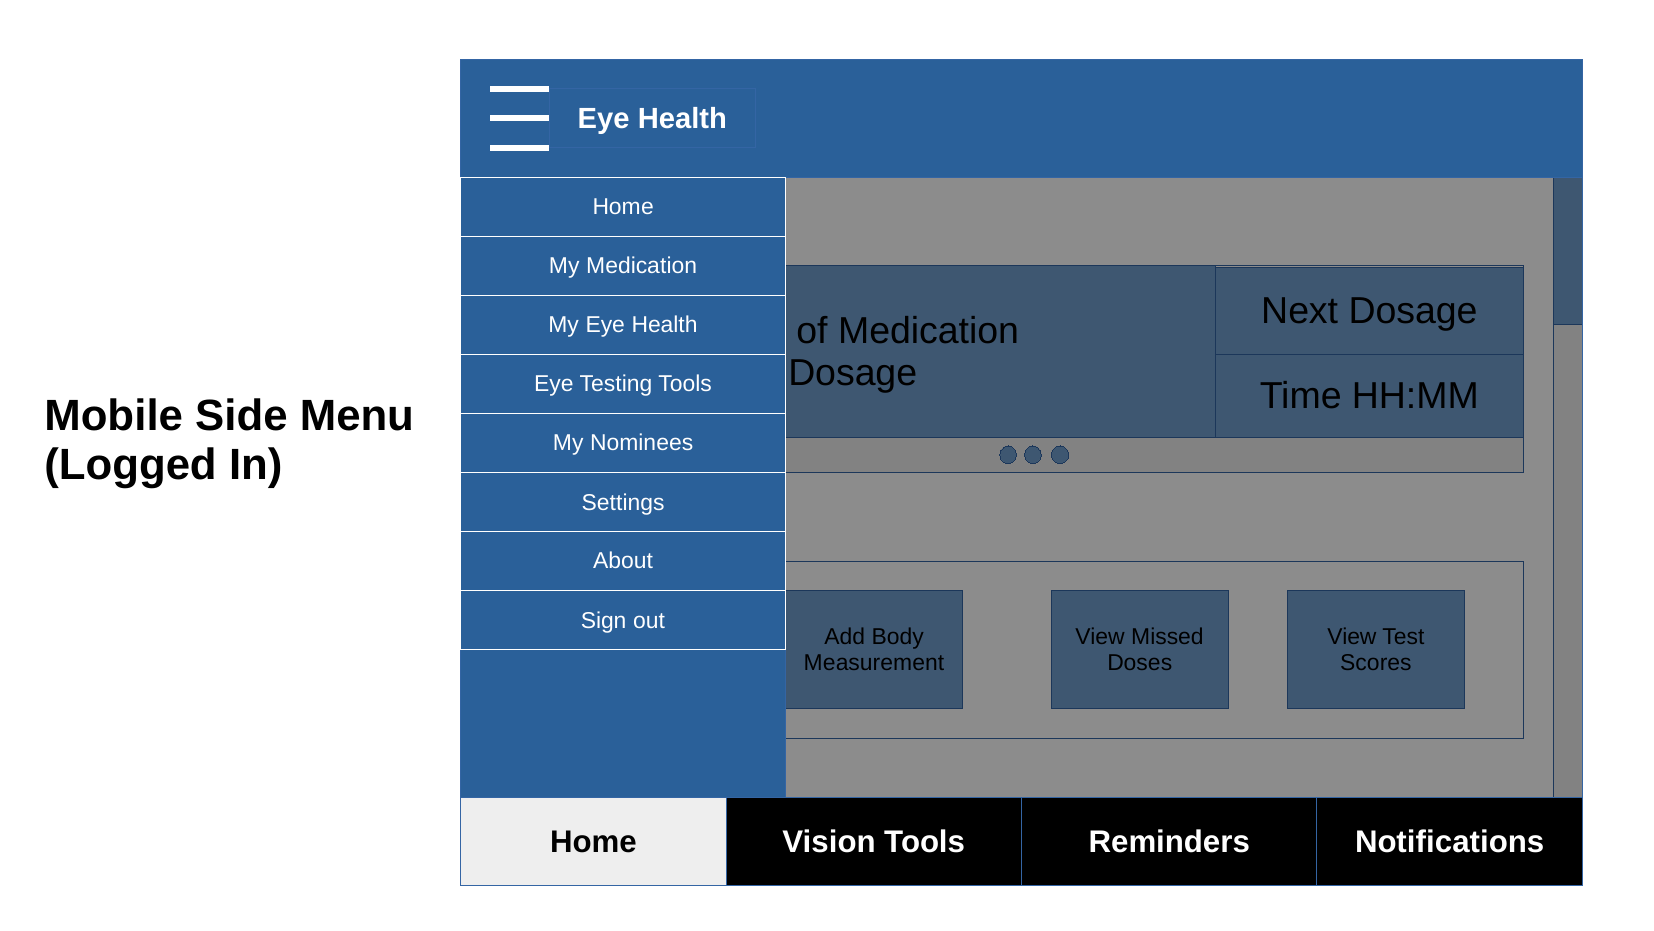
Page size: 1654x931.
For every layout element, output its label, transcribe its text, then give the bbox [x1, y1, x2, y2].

text_box Home [460, 798, 726, 886]
text_box Home [460, 177, 786, 236]
text_box Reminders [1021, 798, 1316, 886]
text_box My Medication [460, 236, 786, 295]
text_box My Eye Health [460, 295, 786, 355]
text_box Vision Tools [726, 798, 1021, 886]
text_box Mobile Side Menu (Logged In) [29, 383, 443, 497]
text_box Notifications [1316, 798, 1583, 886]
text_box [460, 59, 1583, 798]
text_box Sign out [460, 591, 786, 650]
text_box Settings [460, 473, 786, 532]
text_box About [460, 532, 786, 591]
text_box My Nominees [460, 413, 786, 473]
text_box Eye Health [549, 88, 756, 148]
text_box Eye Testing Tools [460, 355, 786, 413]
